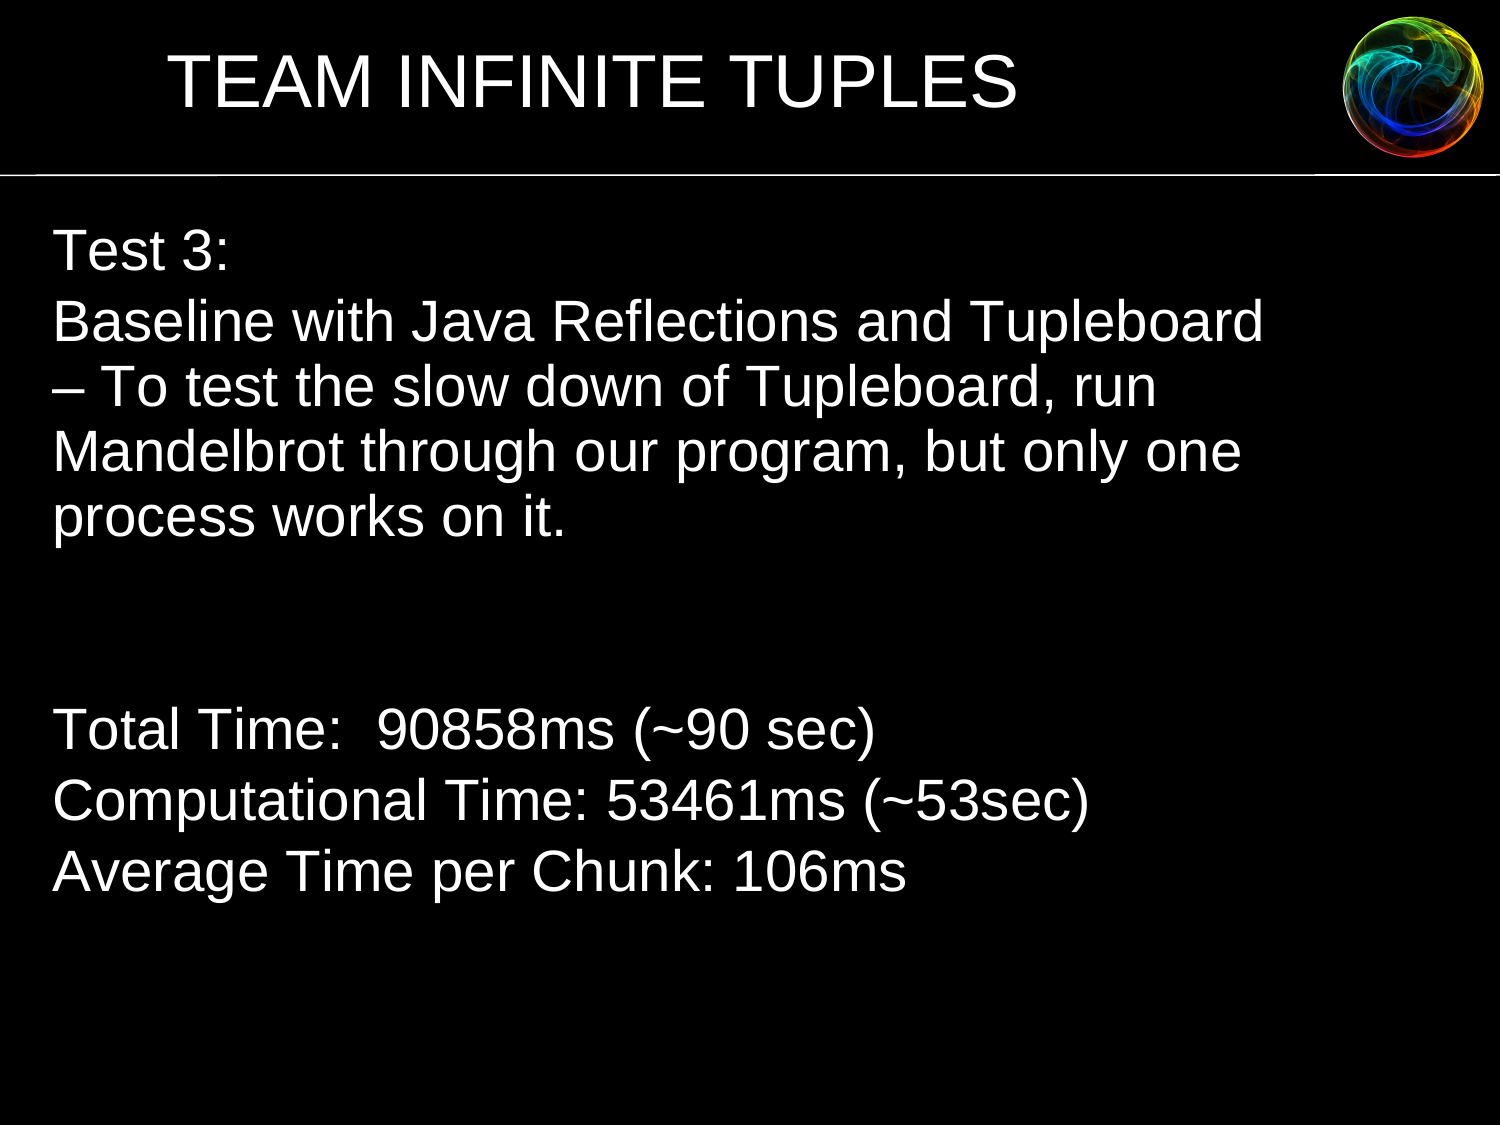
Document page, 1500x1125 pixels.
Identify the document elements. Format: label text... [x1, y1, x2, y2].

picture [1325, 0, 1500, 174]
text_box Test 3: Baseline with Java Reflections and Tupleboard – To test the slow down of Tupleboard, run Mandelbrot through our program, but only one process works on it. Total Time: 90858ms (~90 sec) Computational Time: 53461ms (~53sec) Average Time per Chunk: 106ms [37, 210, 1313, 1125]
text_box TEAM INFINITE TUPLES [0, 37, 1188, 131]
